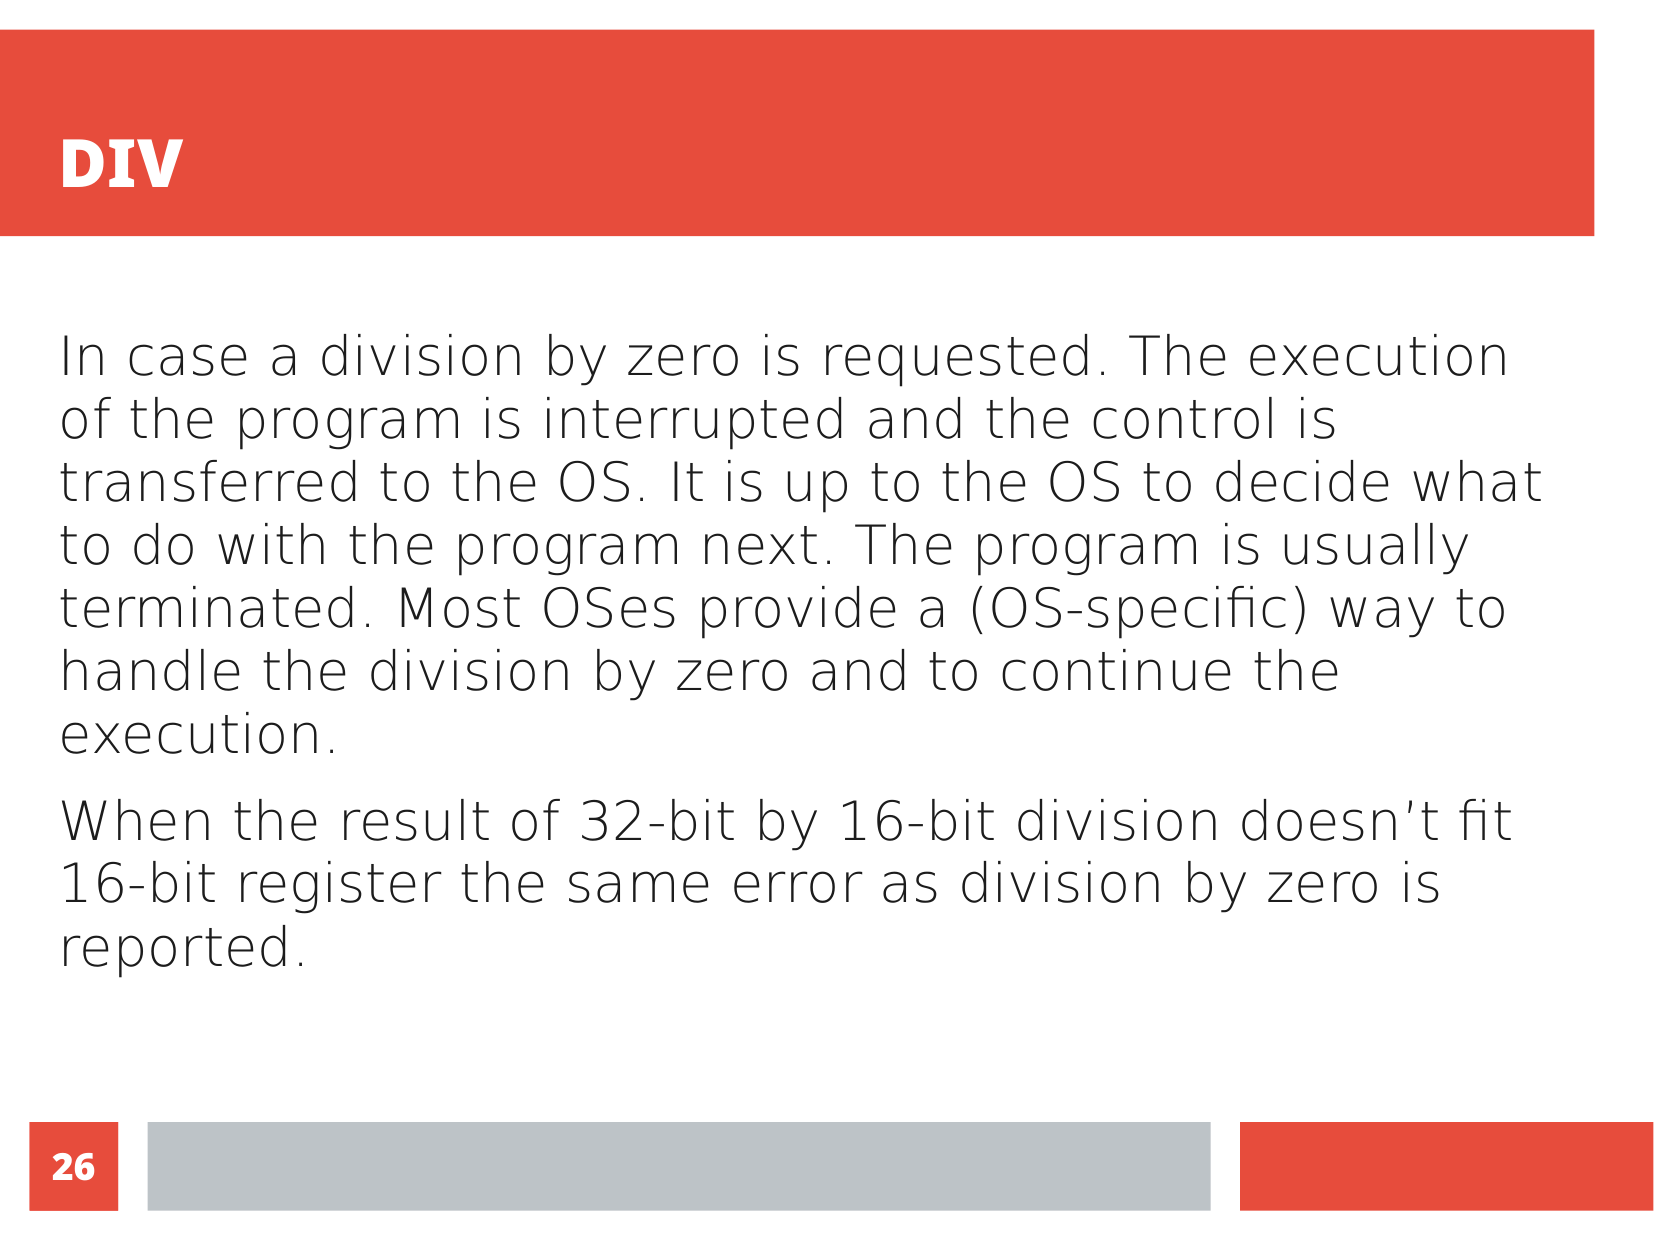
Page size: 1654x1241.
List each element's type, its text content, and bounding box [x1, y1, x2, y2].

title DIV [59, 59, 1595, 207]
list In case a division by zero is requested. The execution of the program is interrupted and the control is transferred to the OS. It is up to the OS to decide what to do with the program next. The program is usually terminated. Most OSes provide a (OS-specific) way to handle the division by zero and to continue the execution. When the result of 32-bit by 16-bit division doesn’t fit 16-bit register the same error as division by zero is reported. [59, 324, 1565, 1093]
